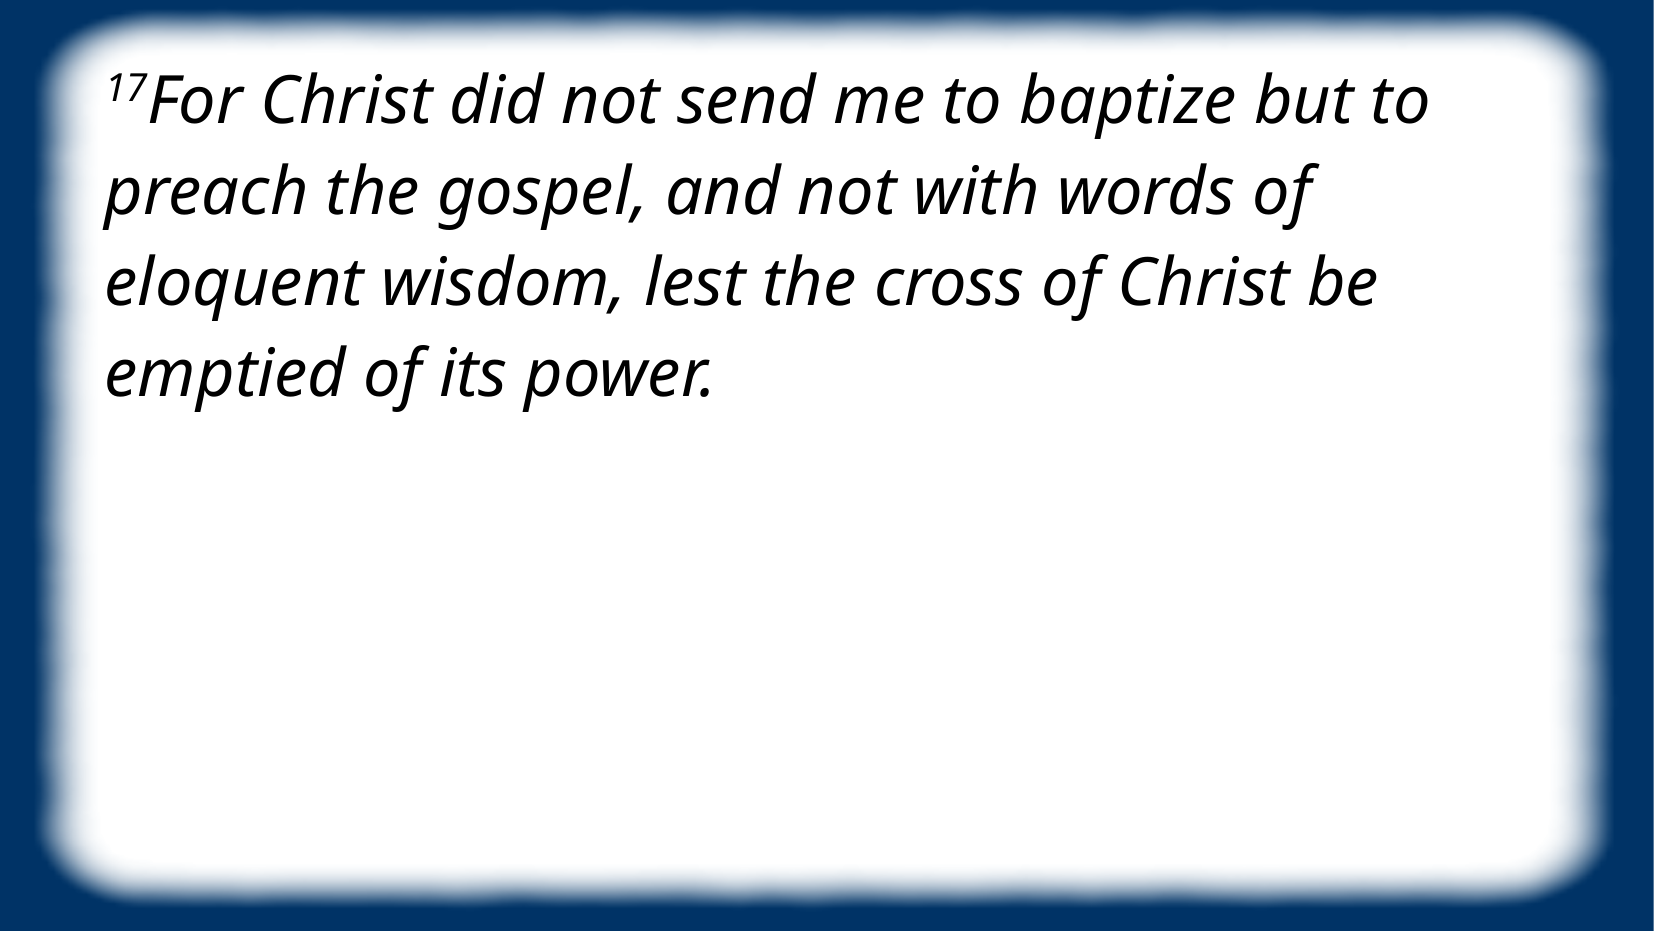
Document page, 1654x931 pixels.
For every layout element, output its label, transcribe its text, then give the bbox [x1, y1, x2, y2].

picture [0, 0, 1654, 931]
text_box 17For Christ did not send me to baptize but to preach the gospel, and not with words of eloquent wisdom, lest the cross of Christ be emptied of its power. [90, 45, 1561, 415]
